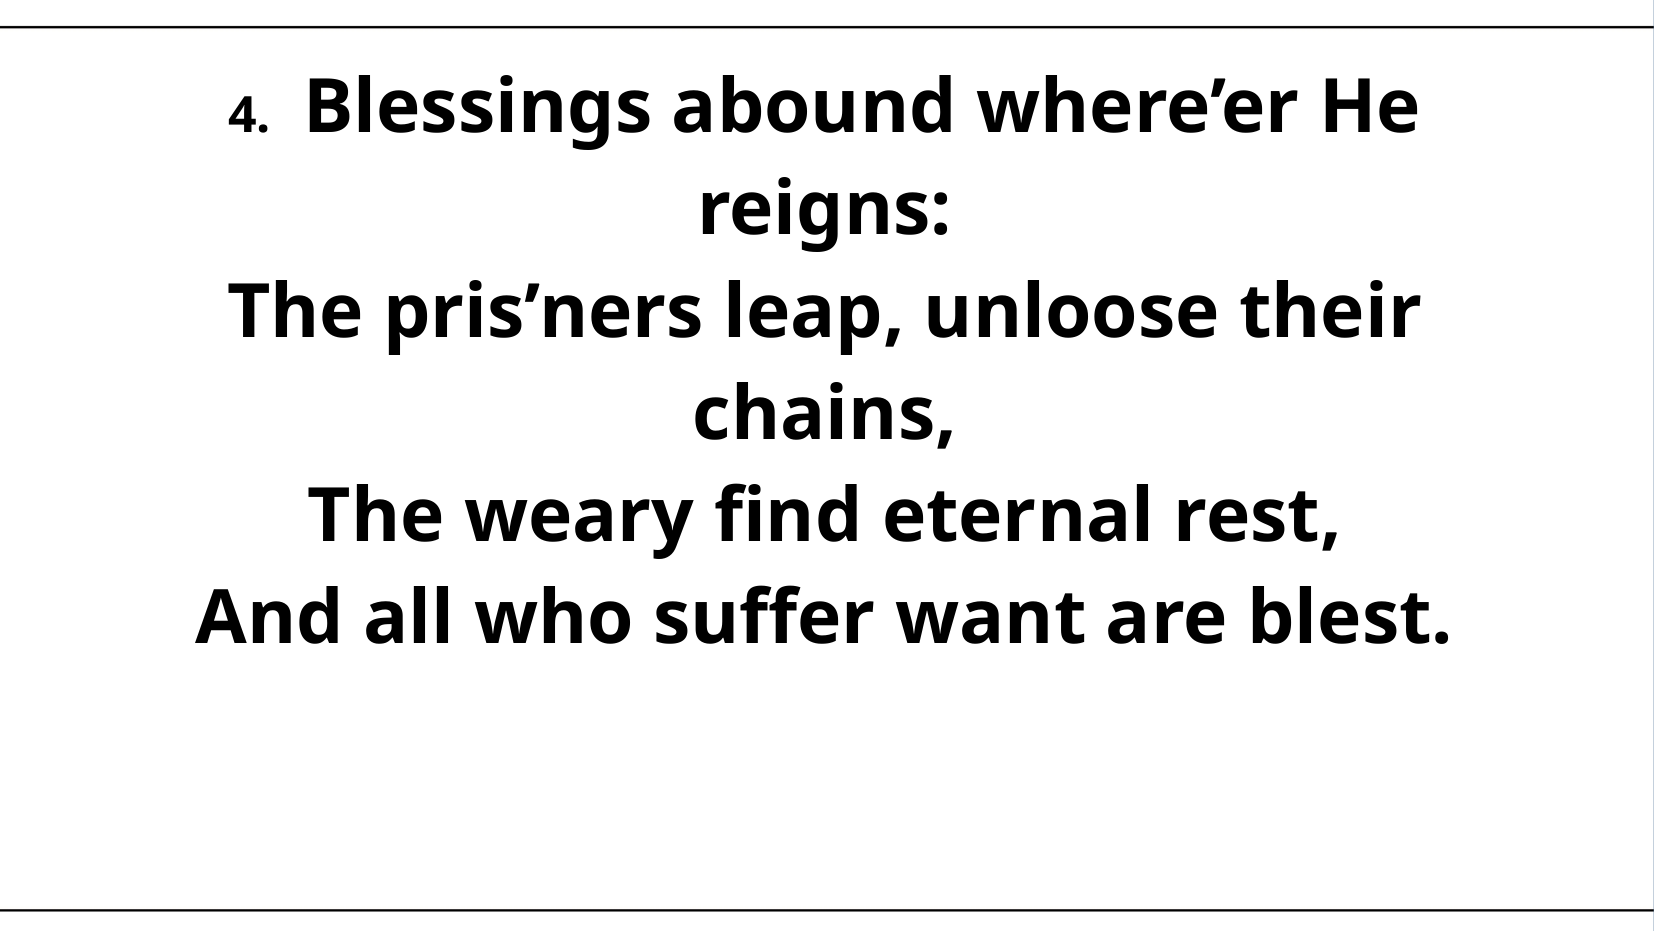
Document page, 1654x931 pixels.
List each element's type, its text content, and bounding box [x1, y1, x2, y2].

picture [0, 0, 1654, 931]
text_box 4. Blessings abound where’er He reigns: The pris’ners leap, unloose their chains, The weary find eternal rest, And all who suffer want are blest. [90, 45, 1561, 481]
